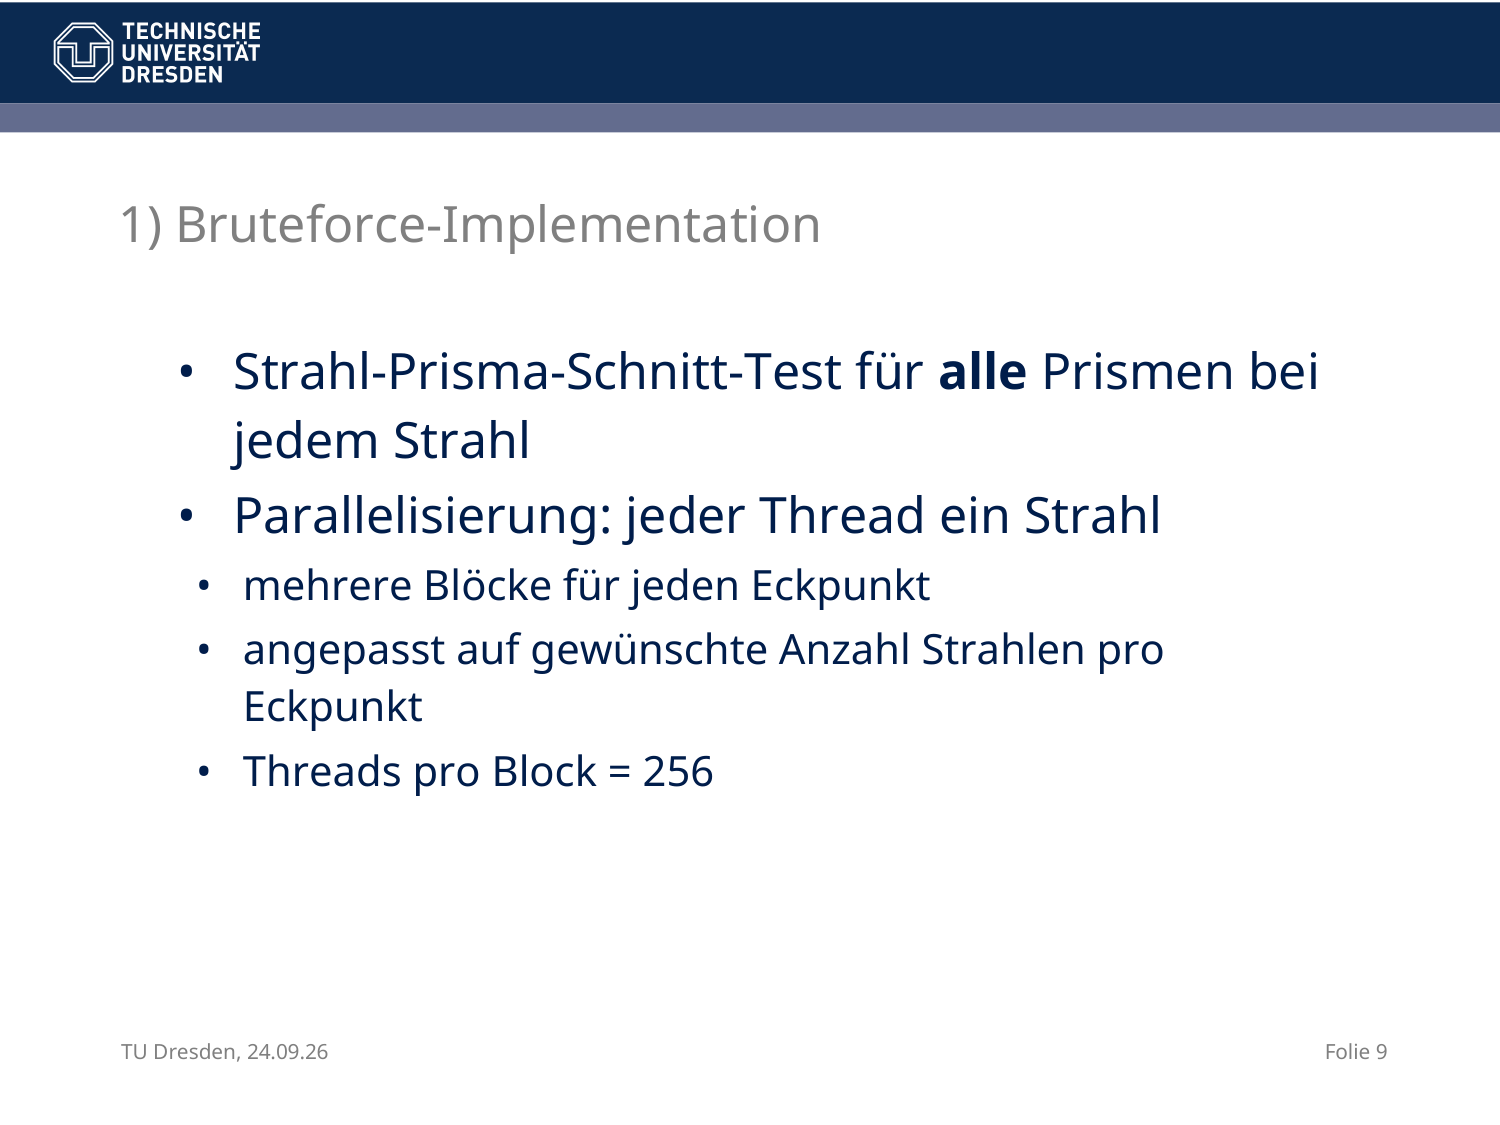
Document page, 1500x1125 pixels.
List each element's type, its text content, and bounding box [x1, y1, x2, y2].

list Strahl-Prisma-Schnitt-Test für alle Prismen bei jedem Strahl Parallelisierung: jeder Thread ein Strahl mehrere Blöcke für jeden Eckpunkt angepasst auf gewünschte Anzahl Strahlen pro Eckpunkt Threads pro Block = 256 [121, 336, 1347, 989]
title 1) Bruteforce-Implementation [118, 155, 1351, 292]
picture [53, 22, 260, 83]
